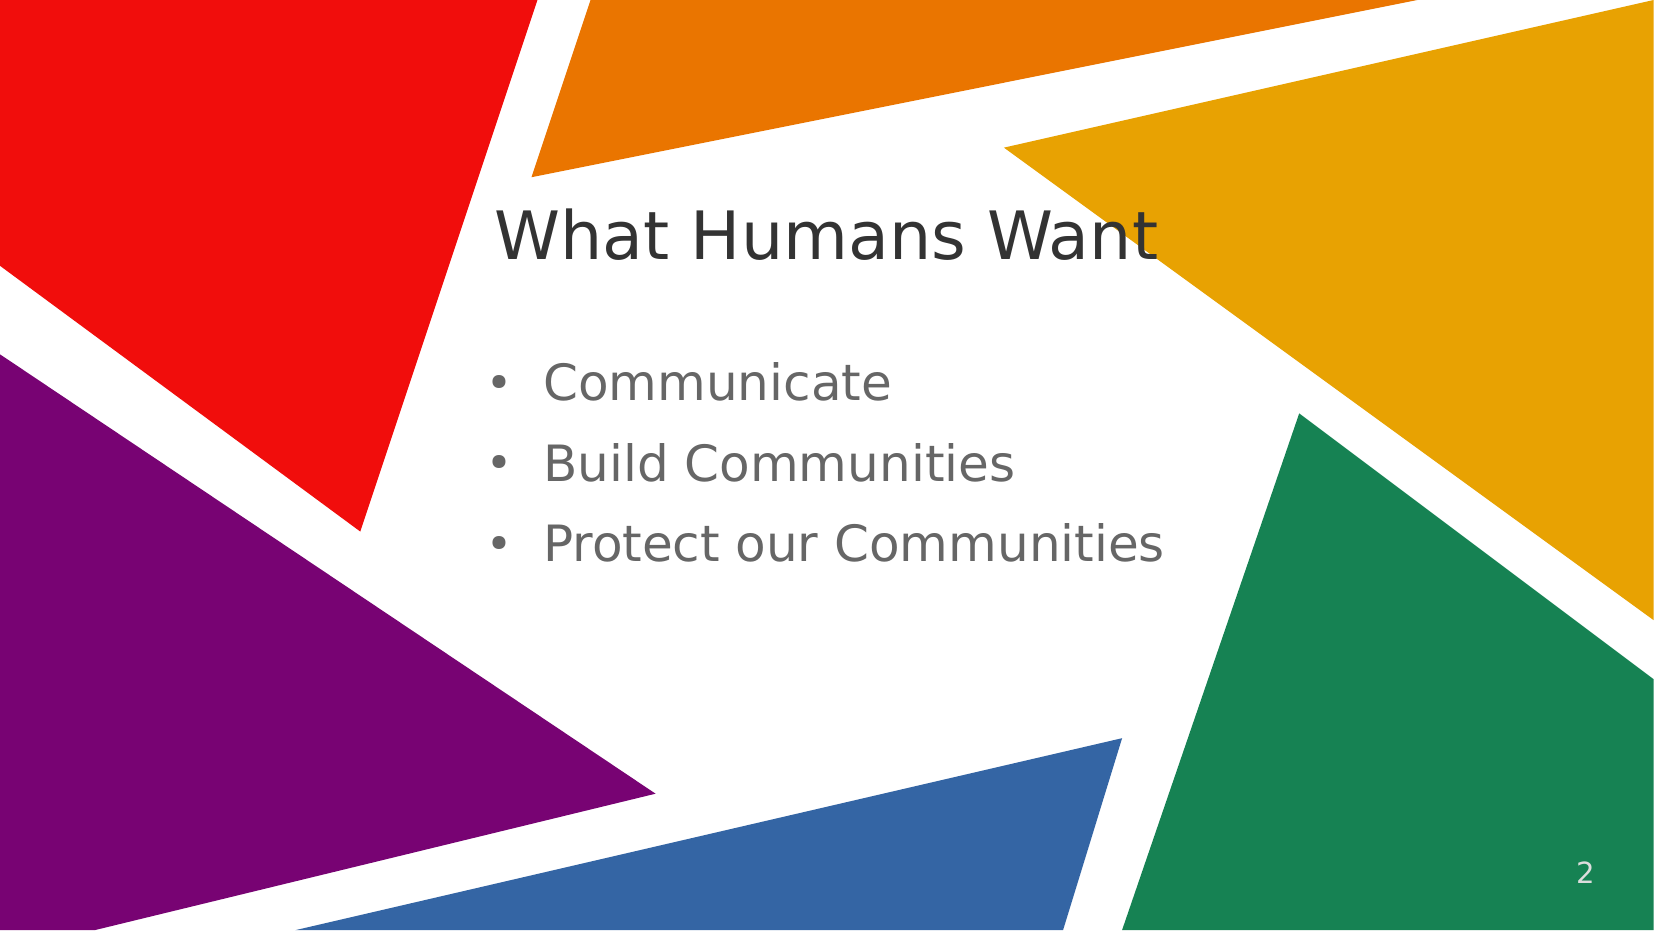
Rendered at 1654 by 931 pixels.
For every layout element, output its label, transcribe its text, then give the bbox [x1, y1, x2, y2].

list Communicate Build Communities Protect our Communities [472, 354, 1182, 768]
title What Humans Want [472, 147, 1182, 325]
